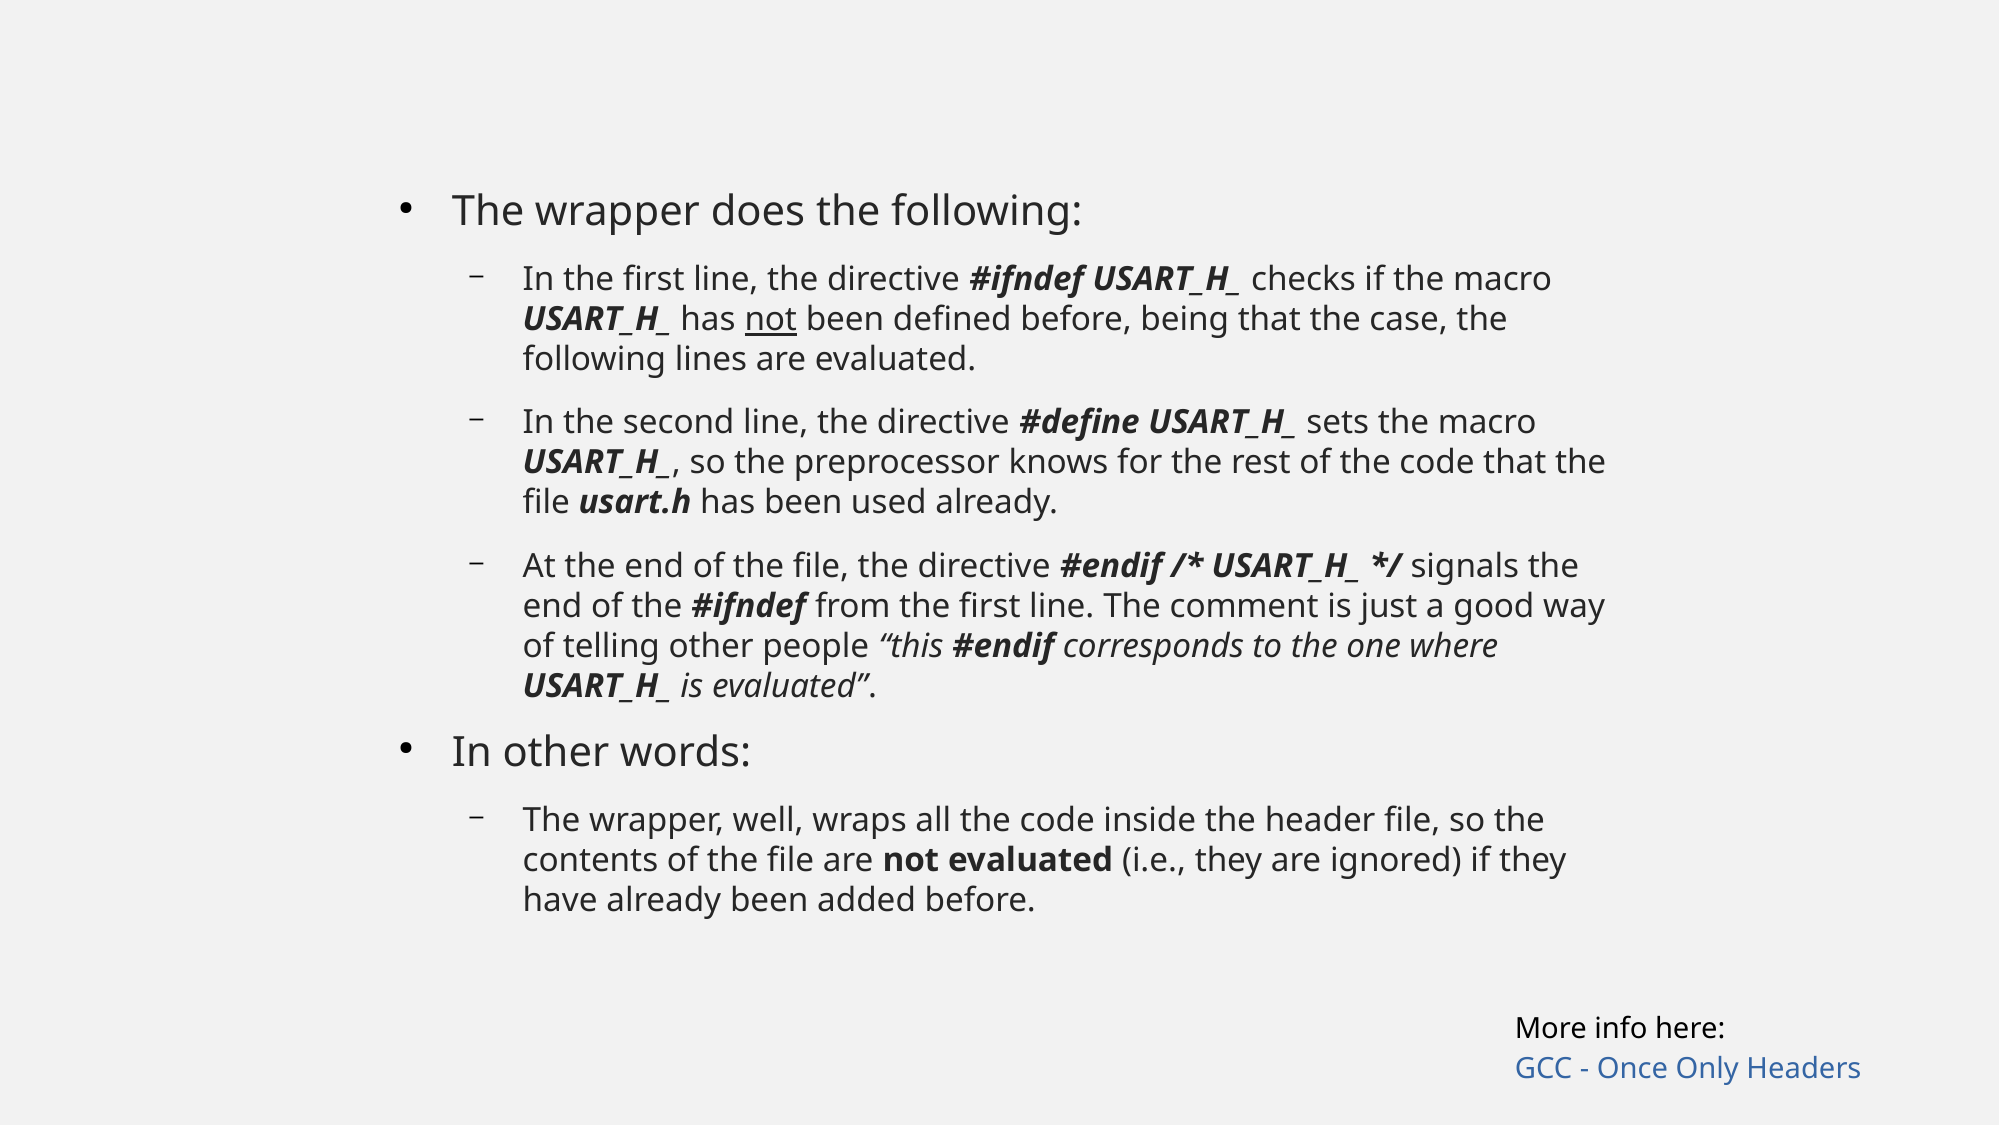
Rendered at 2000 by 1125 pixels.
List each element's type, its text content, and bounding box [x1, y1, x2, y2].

list The wrapper does the following: In the first line, the directive #ifndef USART_H_ checks if the macro USART_H_ has not been defined before, being that the case, the following lines are evaluated. In the second line, the directive #define USART_H_ sets the macro USART_H_, so the preprocessor knows for the rest of the code that the file usart.h has been used already. At the end of the file, the directive #endif /* USART_H_ */ signals the end of the #ifndef from the first line. The comment is just a good way of telling other people “this #endif corresponds to the one where USART_H_ is evaluated”. In other words: The wrapper, well, wraps all the code inside the header file, so the contents of the file are not evaluated (i.e., they are ignored) if they have already been added before. [365, 176, 1634, 949]
text_box More info here: GCC - Once Only Headers [1500, 1000, 1913, 1088]
